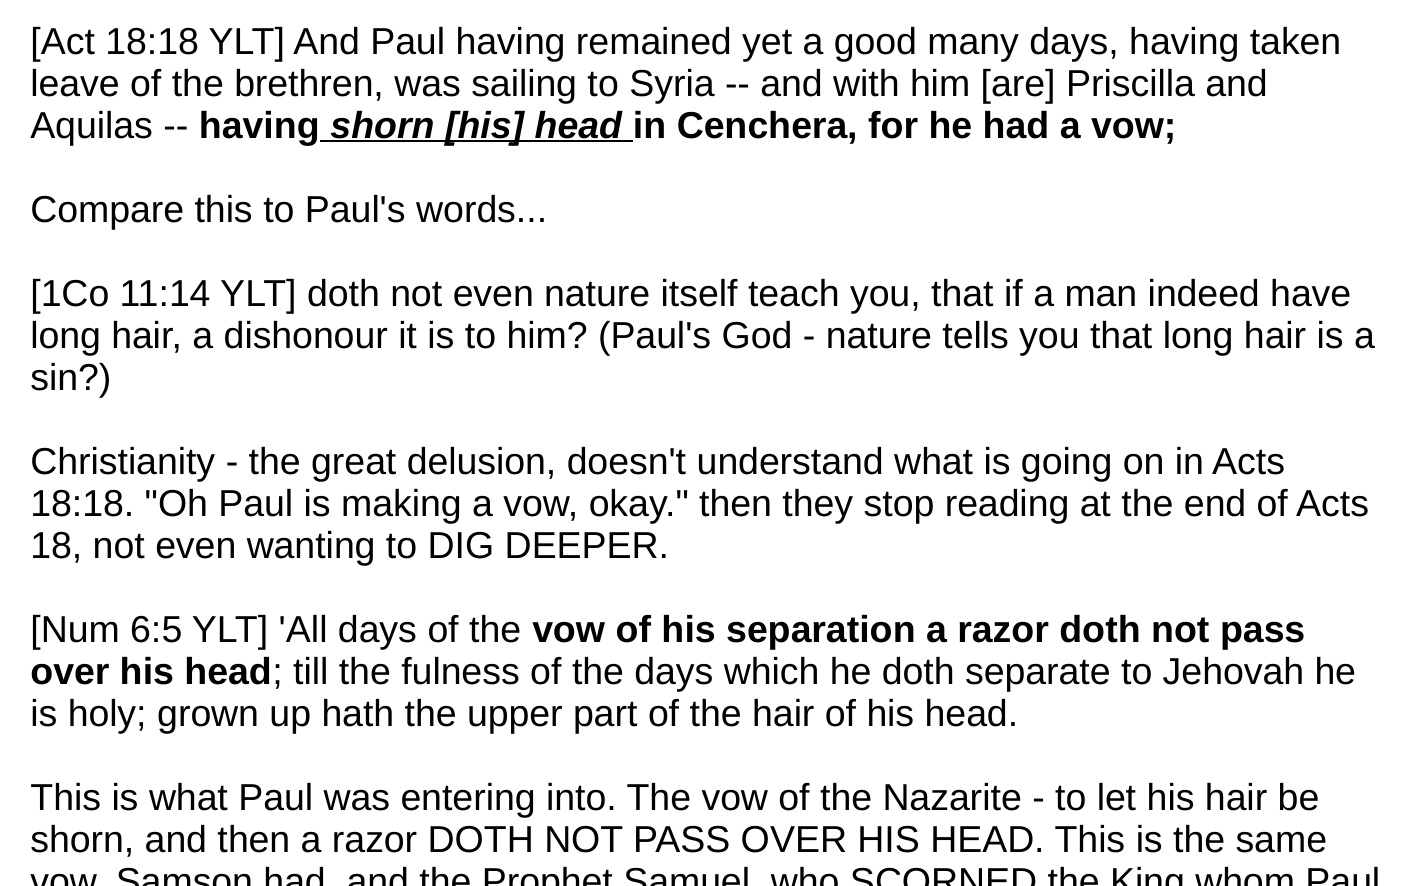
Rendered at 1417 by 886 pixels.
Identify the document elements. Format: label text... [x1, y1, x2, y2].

text_box [Act 18:18 YLT] And Paul having remained yet a good many days, having taken leave of the brethren, was sailing to Syria -- and with him [are] Priscilla and Aquilas -- having shorn [his] head in Cenchera, for he had a vow; Compare this to Paul's words... [1Co 11:14 YLT] doth not even nature itself teach you, that if a man indeed have long hair, a dishonour it is to him? (Paul's God - nature tells you that long hair is a sin?) Christianity - the great delusion, doesn't understand what is going on in Acts 18:18. "Oh Paul is making a vow, okay." then they stop reading at the end of Acts 18, not even wanting to DIG DEEPER. [Num 6:5 YLT] 'All days of the vow of his separation a razor doth not pass over his head; till the fulness of the days which he doth separate to Jehovah he is holy; grown up hath the upper part of the hair of his head. This is what Paul was entering into. The vow of the Nazarite - to let his hair be shorn, and then a razor DOTH NOT PASS OVER HIS HEAD. This is the same vow, Samson had, and the Prophet Samuel, who SCORNED the King whom Paul is named after. Paul in Acts? Observes Torah diligently, even performing the Nazarite vow, to let his hair grow long. An act that he just told the Corinthians is a dishonor to him that does so. Is it any wonder, the body in Acts was so confused about Paul and accused him of teaching men to worship God contrary (against) Torah? When I started this journey to Torah, I believed Paul was for Torah. I prayed and fasted about it - a great deal. I didn't want to just throw out the words of Paul, because Yah revealed to me that Torah still mattered - and it was reading Acts that sealed it for me. I even was twisting my own mind, to make Romans fit Torah. However, those against Torah kept bringing passages from Galatians and Corinthians and even Romans against me, as if I was doing them great harm by telling them, Yah's Torah stands. - but isn't that we we're seeing here from Paul in Acts? Why would a man that taught against Torah, follow it to such a degree to enter into the Nazarite vow, when confronted that he's teaching against Torah? [15, 12, 1406, 872]
